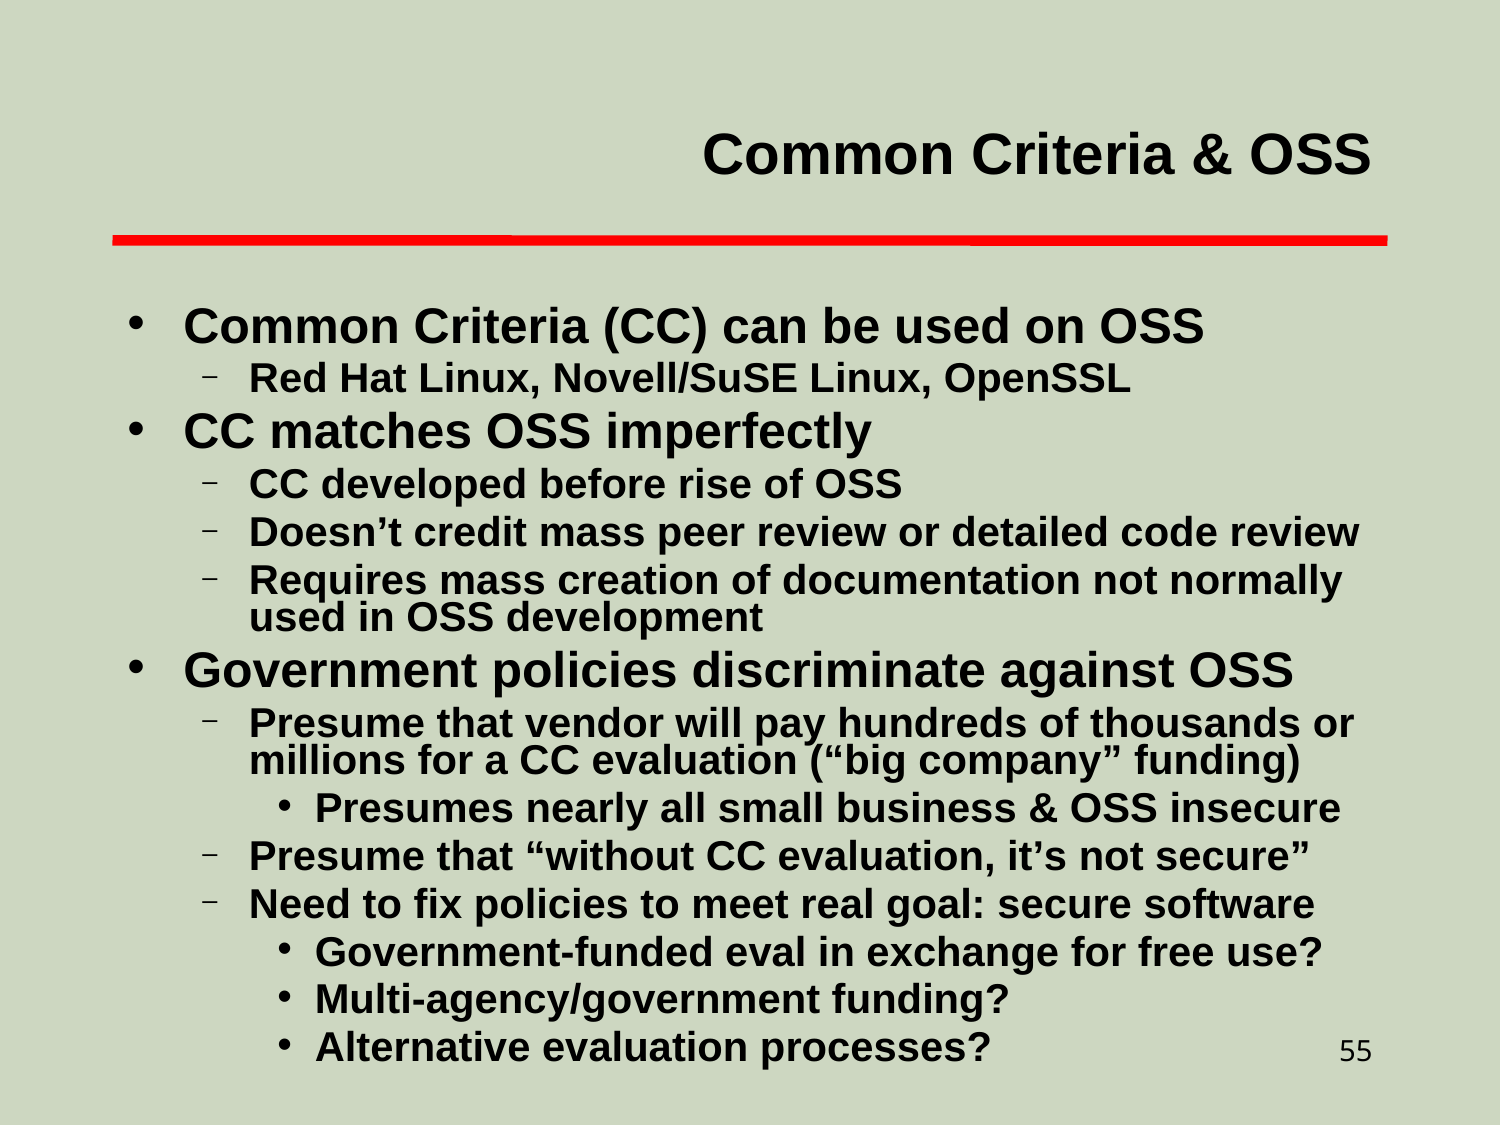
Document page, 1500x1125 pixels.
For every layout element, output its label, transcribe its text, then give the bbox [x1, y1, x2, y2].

title Common Criteria & OSS [337, 85, 1388, 224]
list Common Criteria (CC) can be used on OSS Red Hat Linux, Novell/SuSE Linux, OpenSSL CC matches OSS imperfectly CC developed before rise of OSS Doesn’t credit mass peer review or detailed code review Requires mass creation of documentation not normally used in OSS development Government policies discriminate against OSS Presume that vendor will pay hundreds of thousands or millions for a CC evaluation (“big company” funding) Presumes nearly all small business & OSS insecure Presume that “without CC evaluation, it’s not secure” Need to fix policies to meet real goal: secure software Government-funded eval in exchange for free use? Multi-agency/government funding? Alternative evaluation processes? [112, 299, 1388, 1083]
